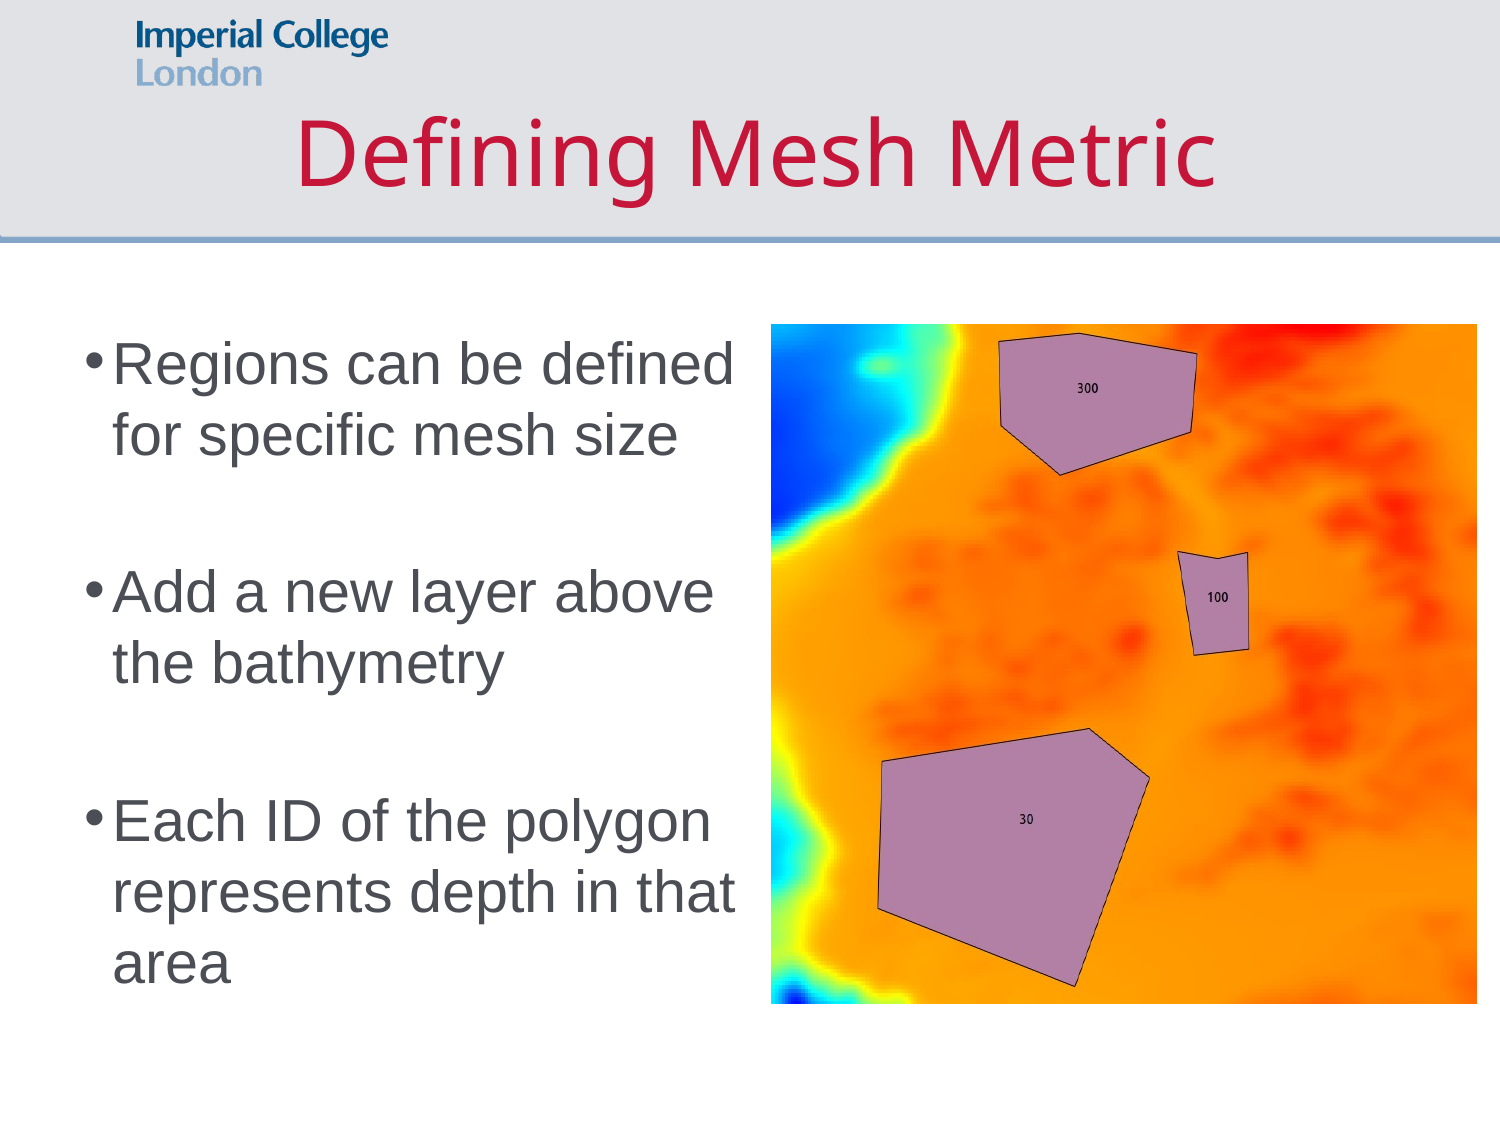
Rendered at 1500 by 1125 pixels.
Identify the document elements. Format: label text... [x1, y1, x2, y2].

picture [771, 324, 1477, 1004]
picture [782, 987, 813, 1004]
title Defining Mesh Metric [137, 94, 1375, 205]
picture [0, 0, 1500, 243]
list Regions can be defined for specific mesh size Add a new layer above the bathymetry Each ID of the polygon represents depth in that area [29, 324, 739, 1057]
picture [771, 324, 884, 530]
